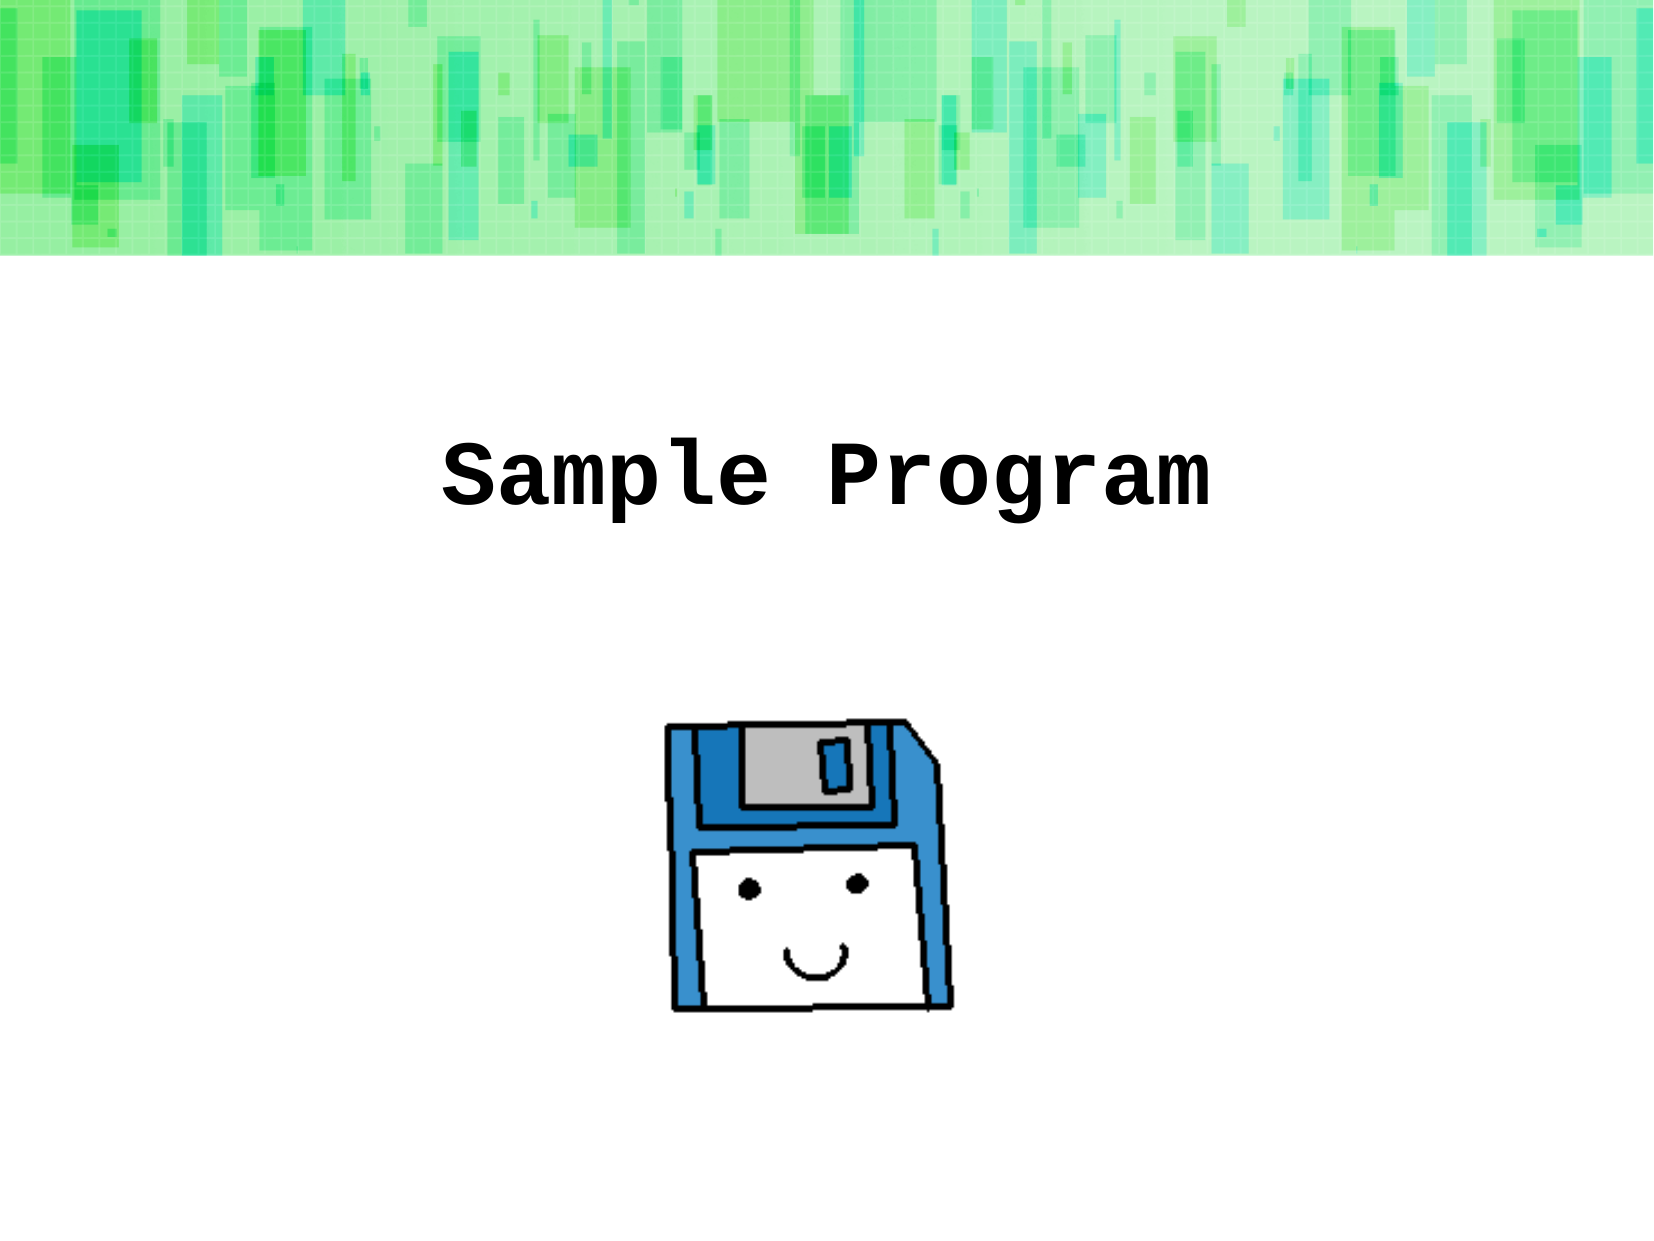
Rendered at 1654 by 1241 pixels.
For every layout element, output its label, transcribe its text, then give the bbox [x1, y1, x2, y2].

picture [0, 0, 1654, 1241]
subtitle Sample Program [82, 285, 1571, 676]
